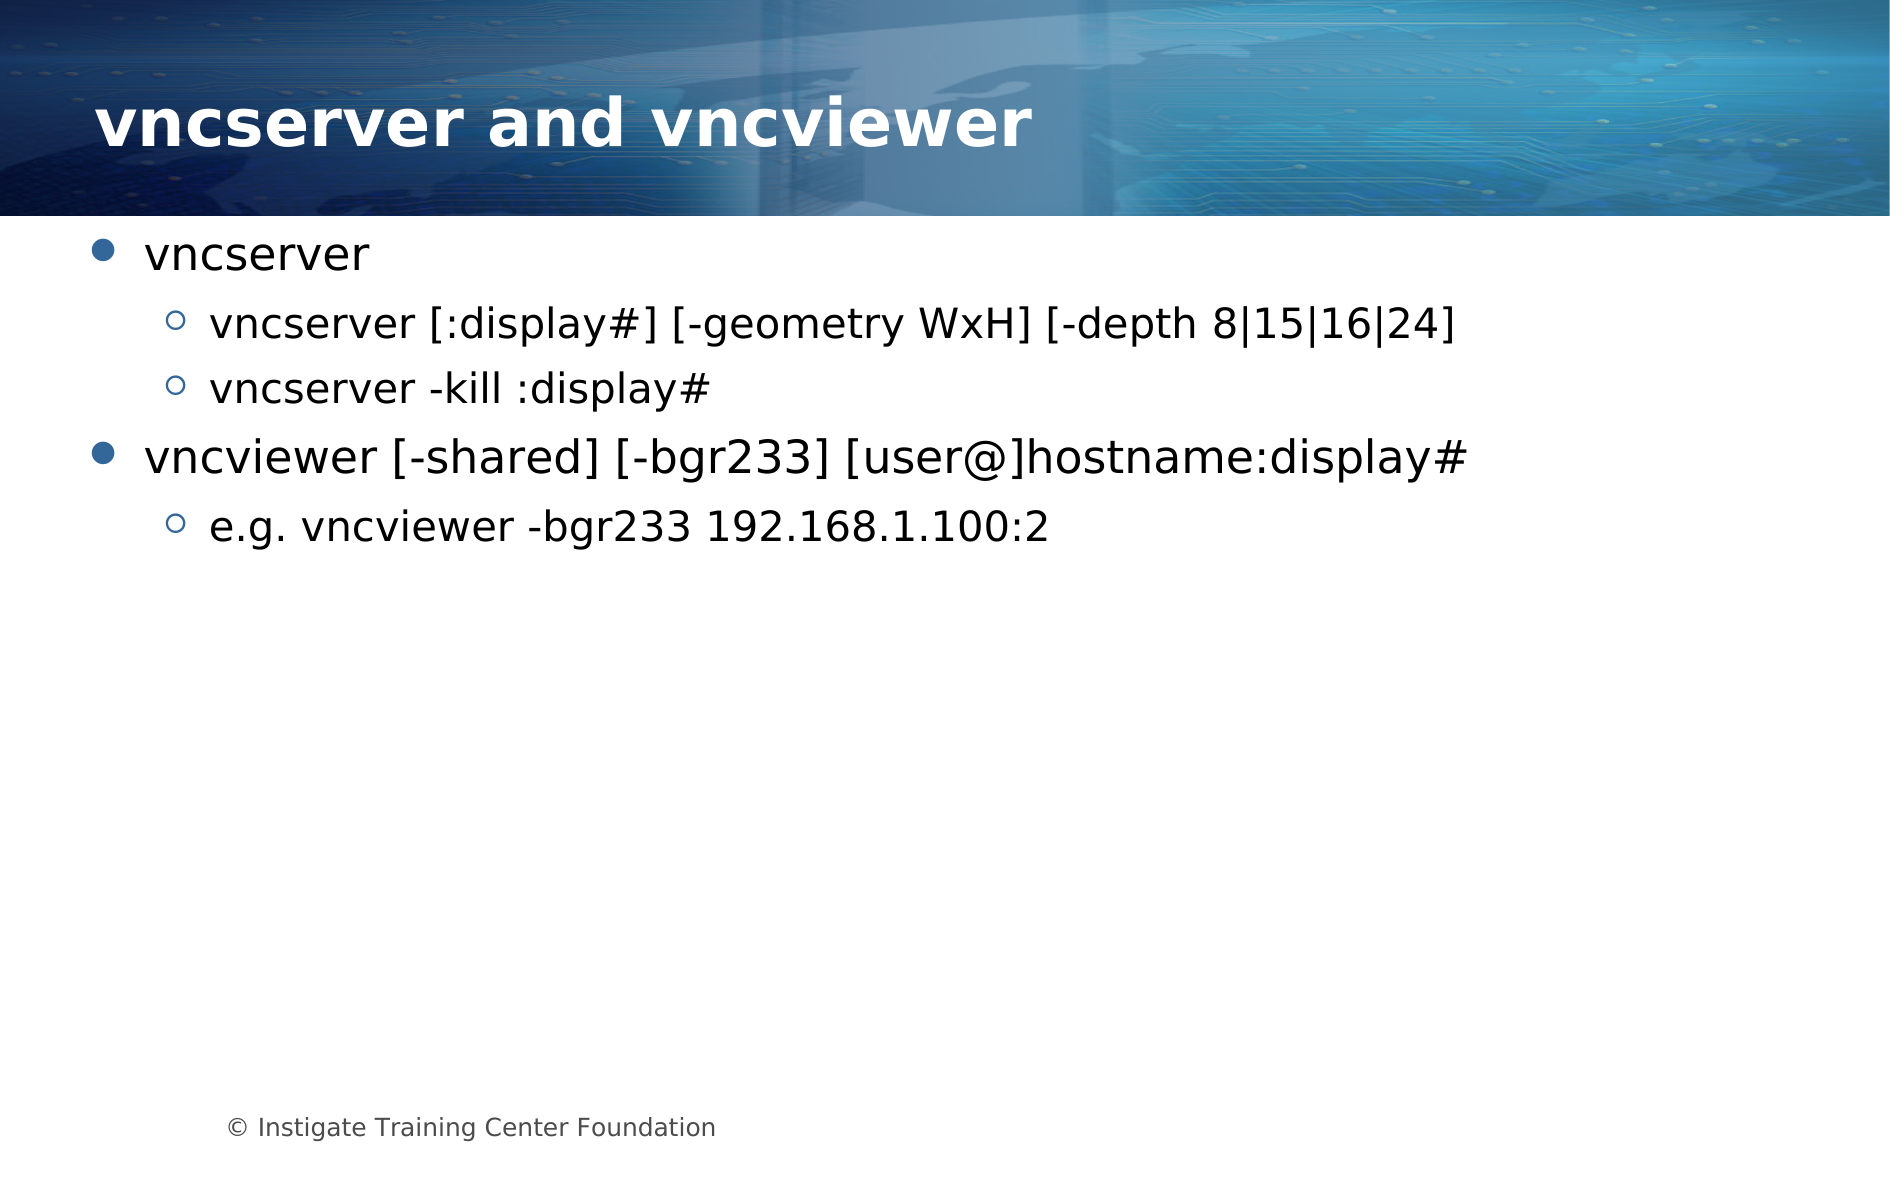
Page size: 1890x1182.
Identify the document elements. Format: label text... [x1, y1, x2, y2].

list vncserver vncserver [:display#] [-geometry WxH] [-depth 8|15|16|24] vncserver -kill :display# vncviewer [-shared] [-bgr233] [user@]hostname:display# e.g. vncviewer -bgr233 192.168.1.100:2 [88, 228, 1788, 914]
title vncserver and vncviewer [94, 47, 1793, 217]
picture [0, 0, 1890, 216]
